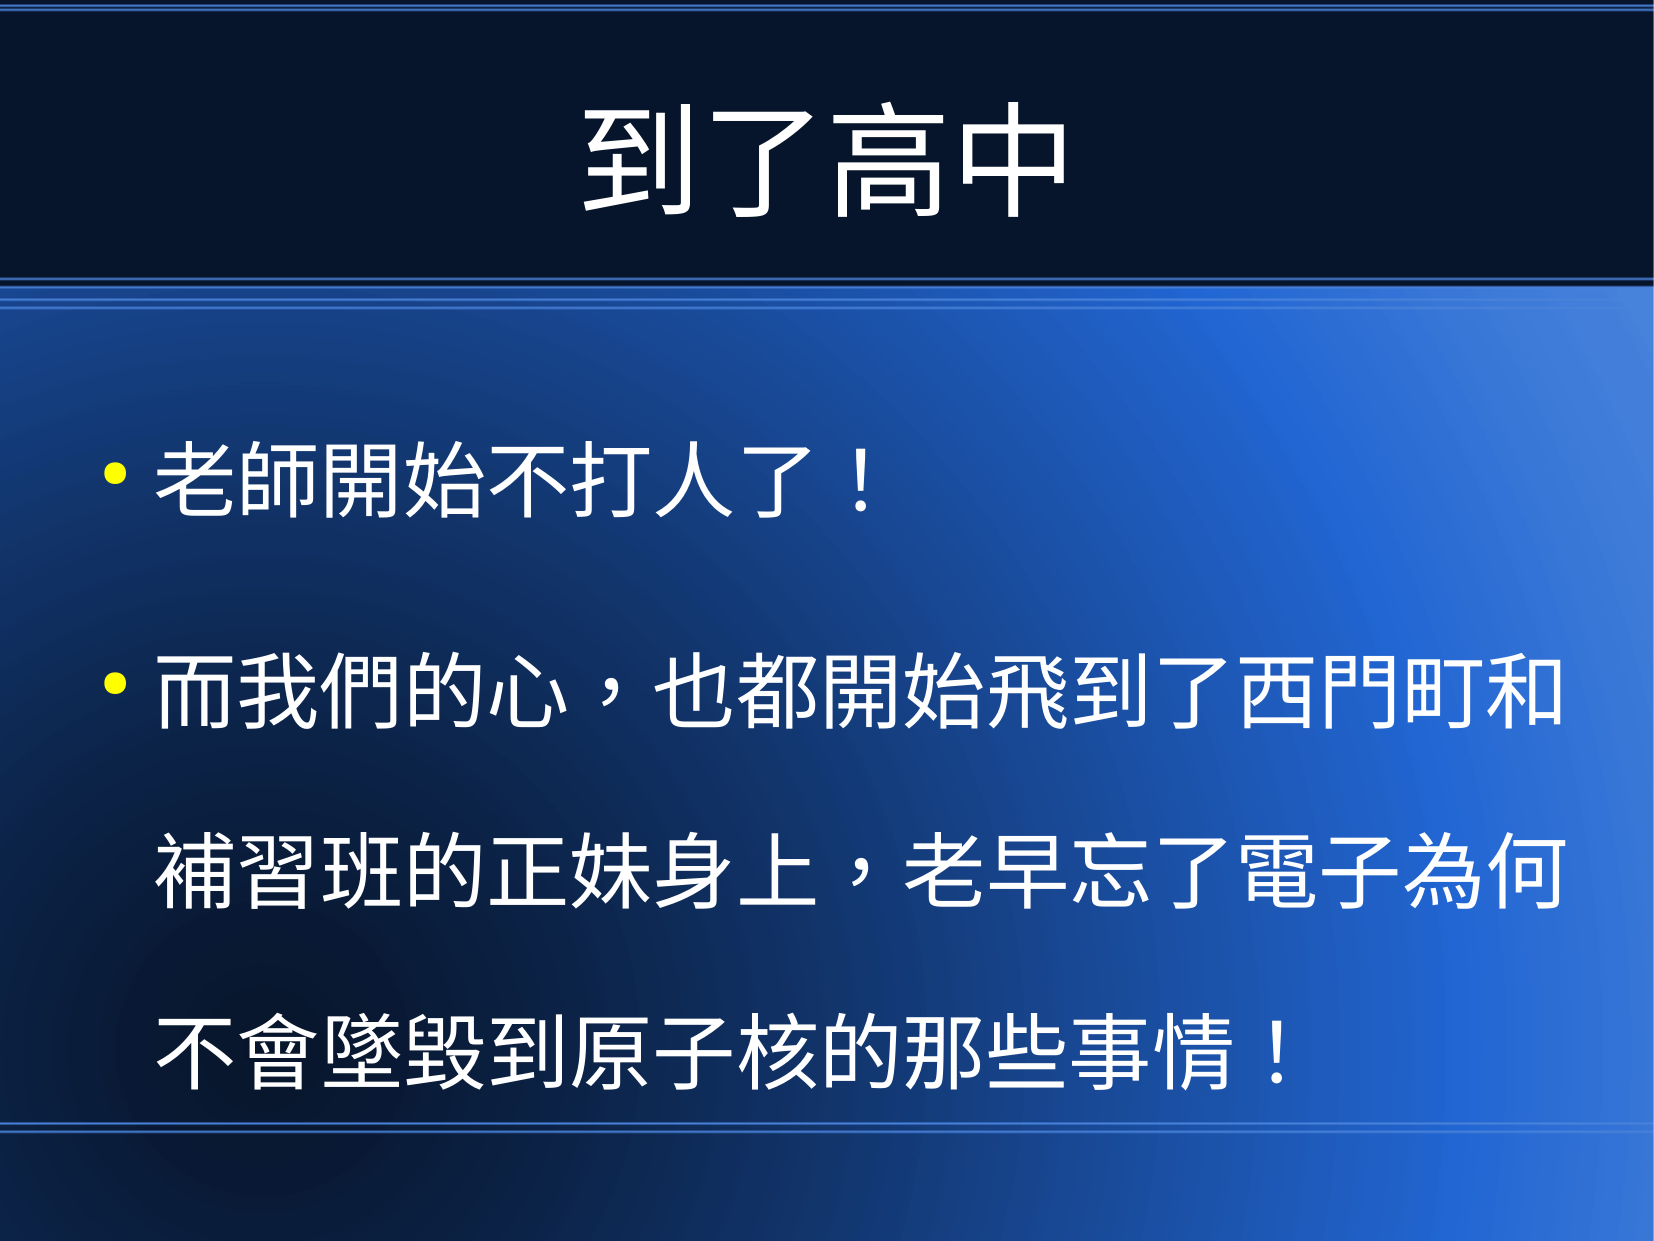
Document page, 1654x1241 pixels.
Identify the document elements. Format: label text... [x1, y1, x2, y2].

picture [0, 0, 1654, 1241]
list 老師開始不打人了！ 而我們的心，也都開始飛到了西門町和補習班的正妹身上，老早忘了電子為何不會墜毀到原子核的那些事情！ [82, 355, 1571, 1241]
title 到了高中 [82, 49, 1571, 257]
